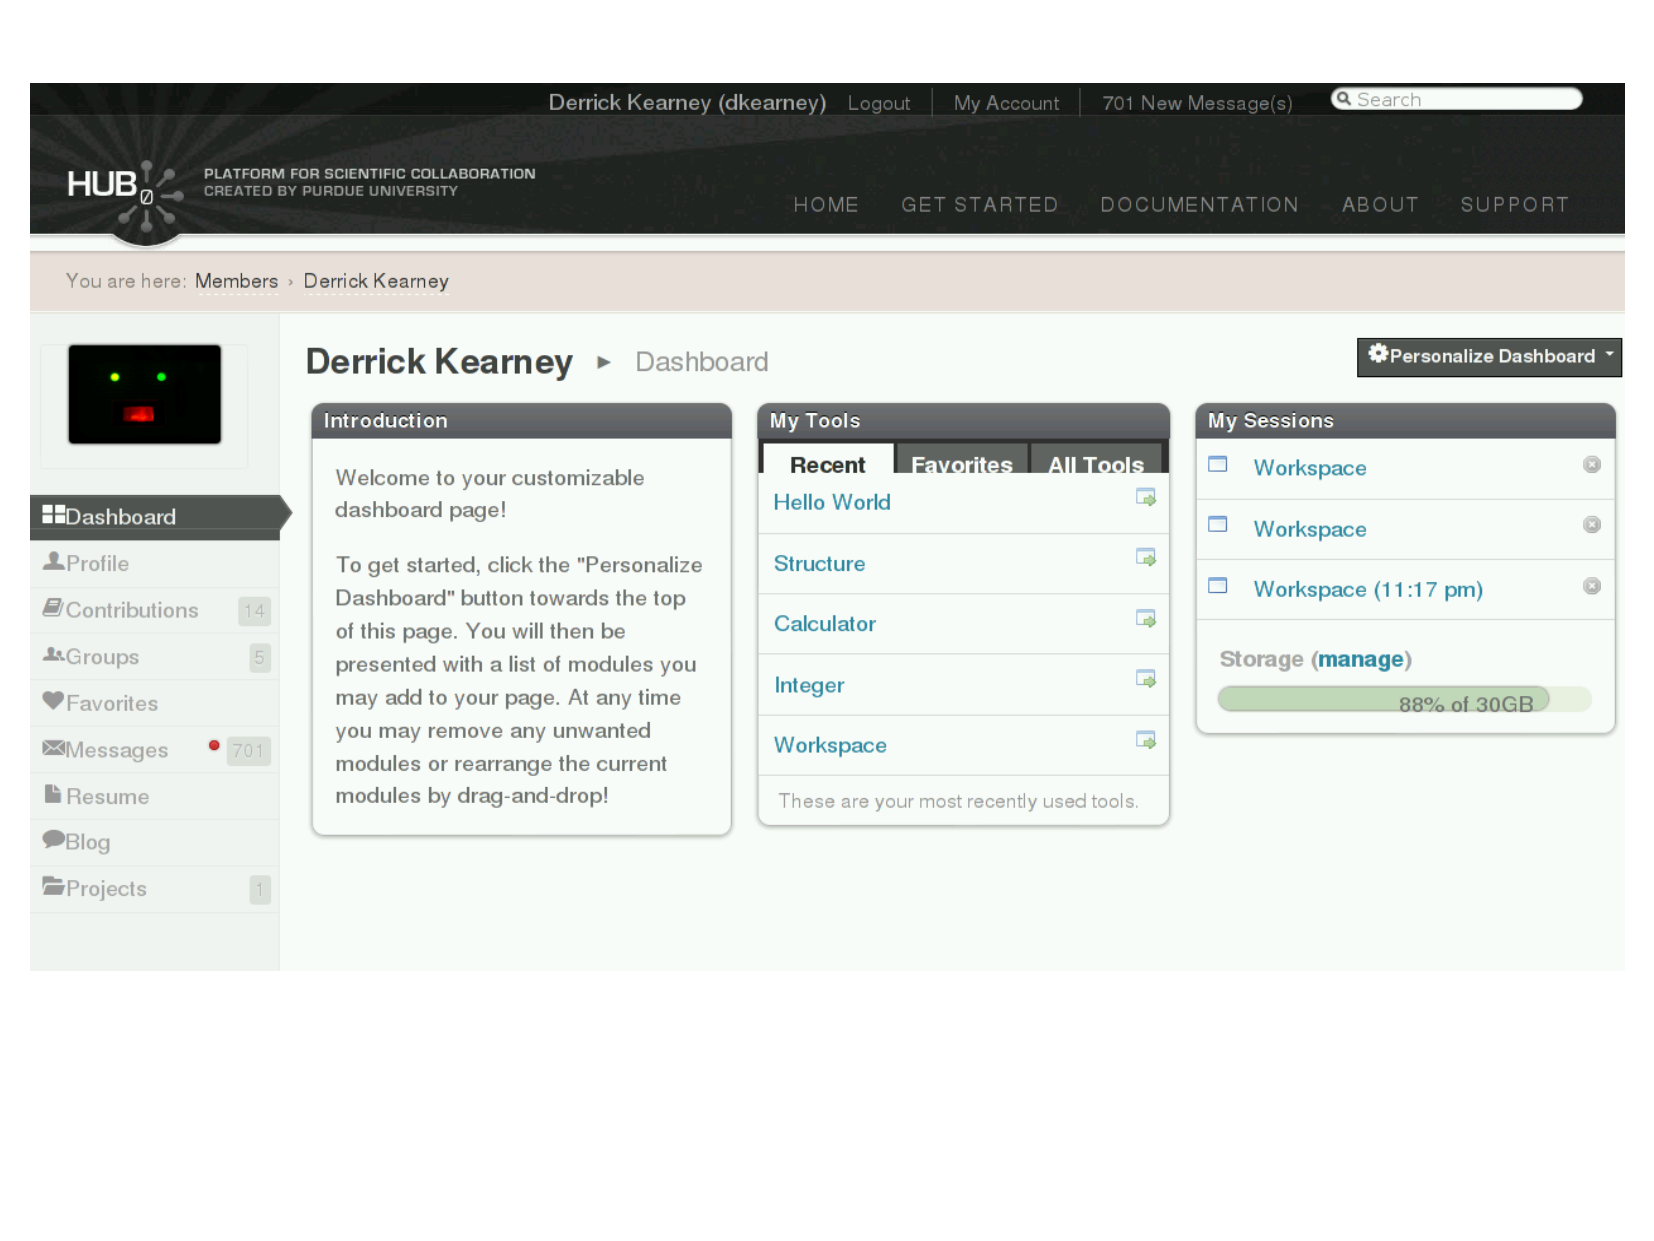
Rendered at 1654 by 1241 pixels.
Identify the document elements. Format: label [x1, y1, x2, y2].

picture [30, 83, 1625, 971]
